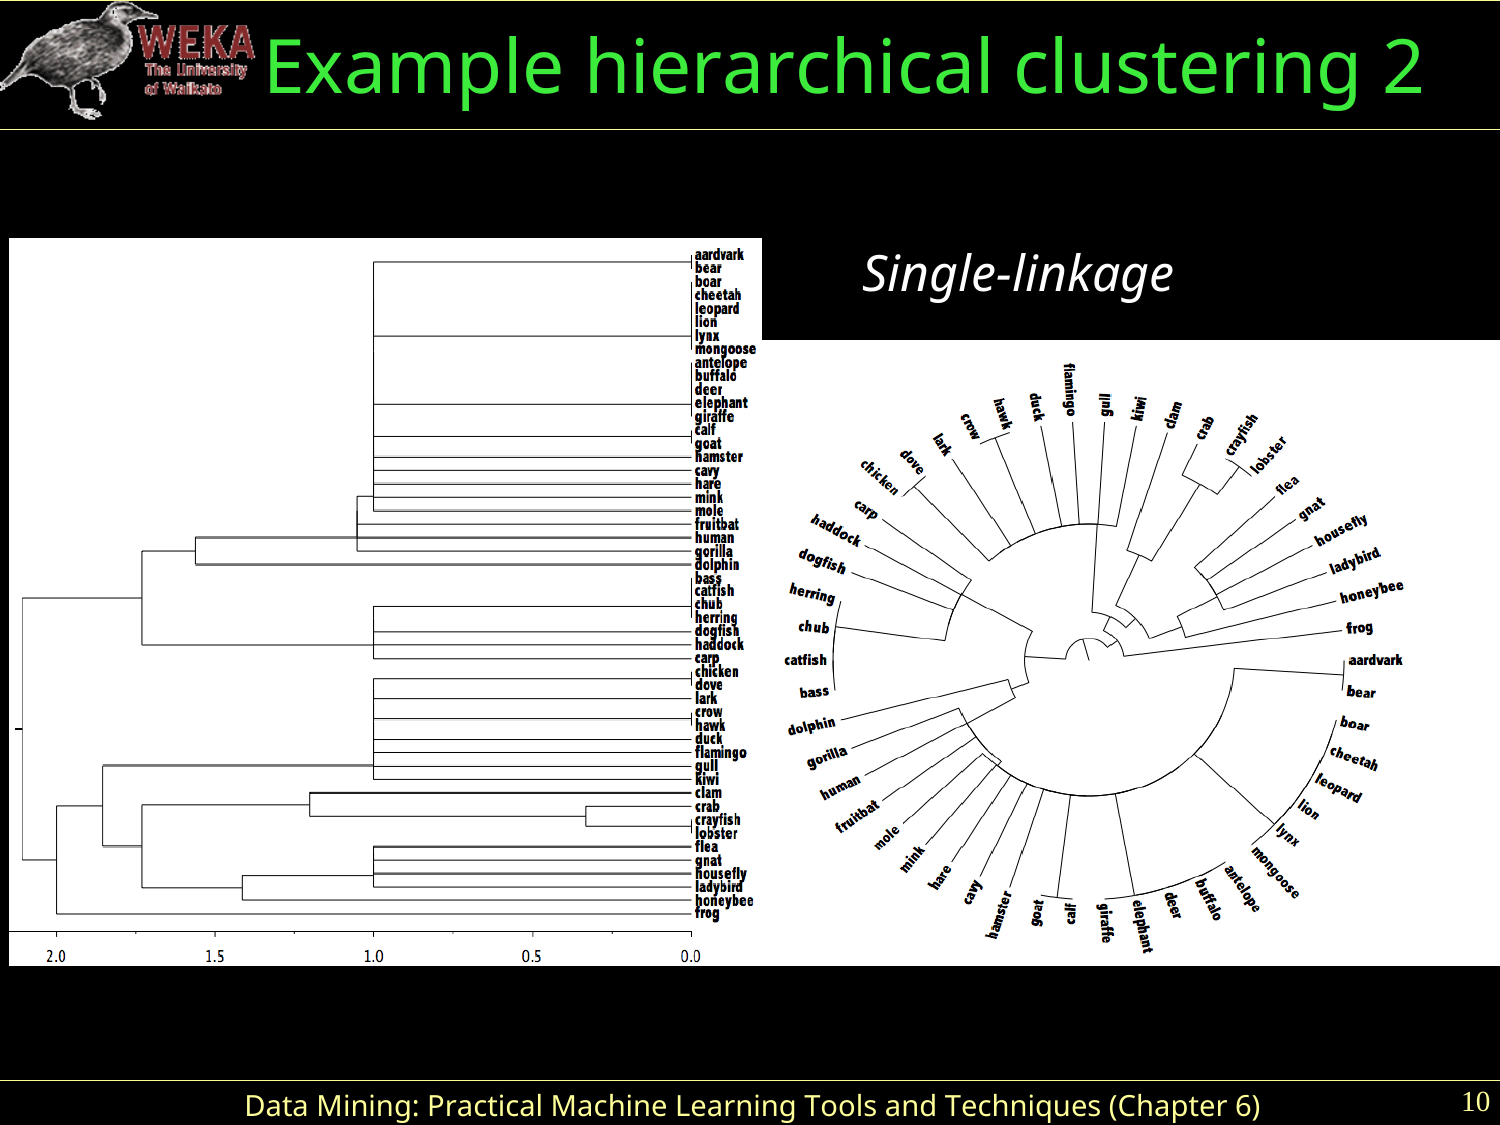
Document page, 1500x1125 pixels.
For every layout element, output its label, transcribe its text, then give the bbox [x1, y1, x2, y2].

picture [0, 1, 263, 129]
picture [9, 238, 1500, 966]
title Example hierarchical clustering 2 [263, 0, 1500, 159]
text_box Single-linkage [847, 230, 1210, 306]
